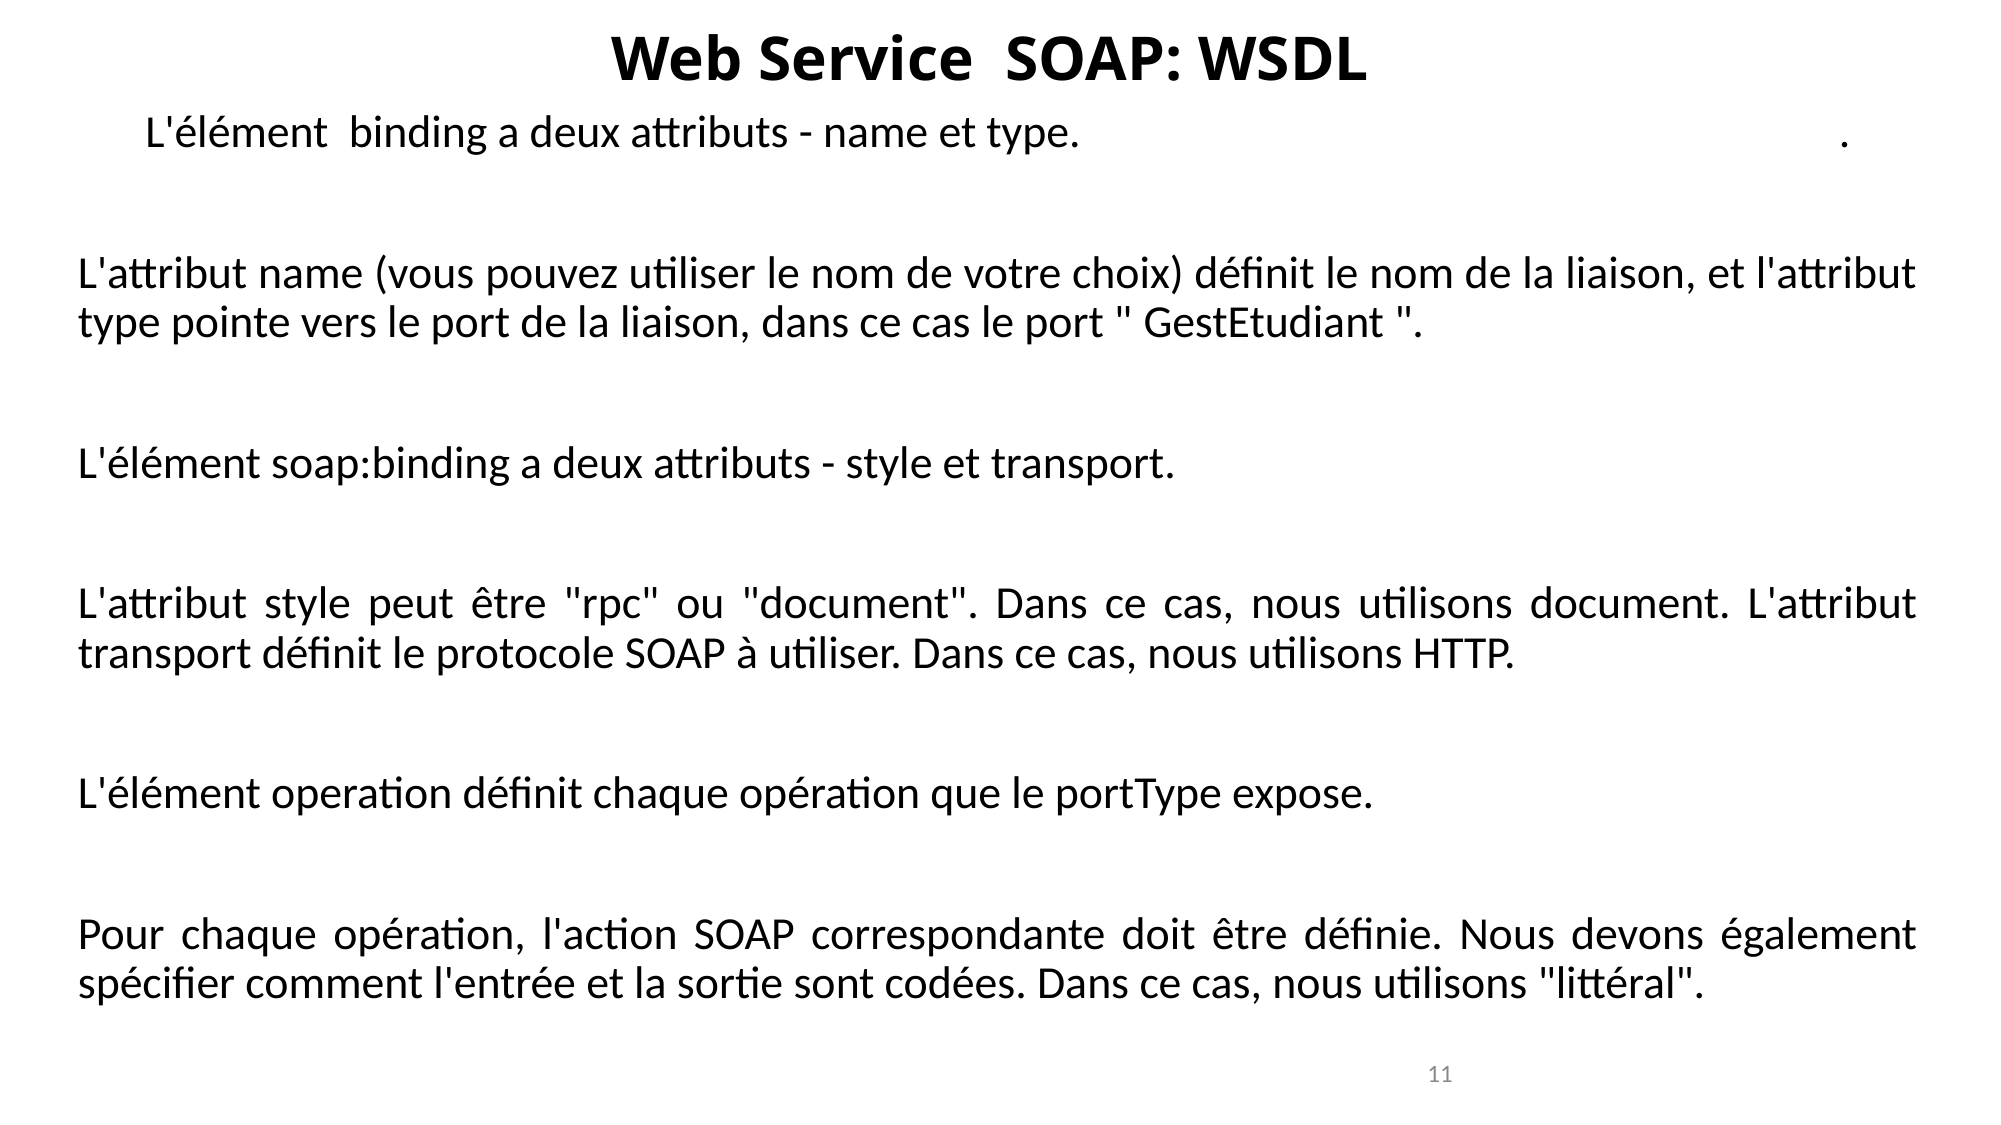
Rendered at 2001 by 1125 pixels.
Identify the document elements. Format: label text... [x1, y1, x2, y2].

title Web Service SOAP: WSDL [49, 14, 1948, 100]
subtitle L'élément binding a deux attributs - name et type. . L'attribut name (vous pouvez utiliser le nom de votre choix) définit le nom de la liaison, et l'attribut type pointe vers le port de la liaison, dans ce cas le port " GestEtudiant ". L'élément soap:binding a deux attributs - style et transport. L'attribut style peut être "rpc" ou "document". Dans ce cas, nous utilisons document. L'attribut transport définit le protocole SOAP à utiliser. Dans ce cas, nous utilisons HTTP. L'élément operation définit chaque opération que le portType expose. Pour chaque opération, l'action SOAP correspondante doit être définie. Nous devons également spécifier comment l'entrée et la sortie sont codées. Dans ce cas, nous utilisons "littéral". [49, 100, 1948, 1043]
text_box [1412, 1042, 1863, 1103]
